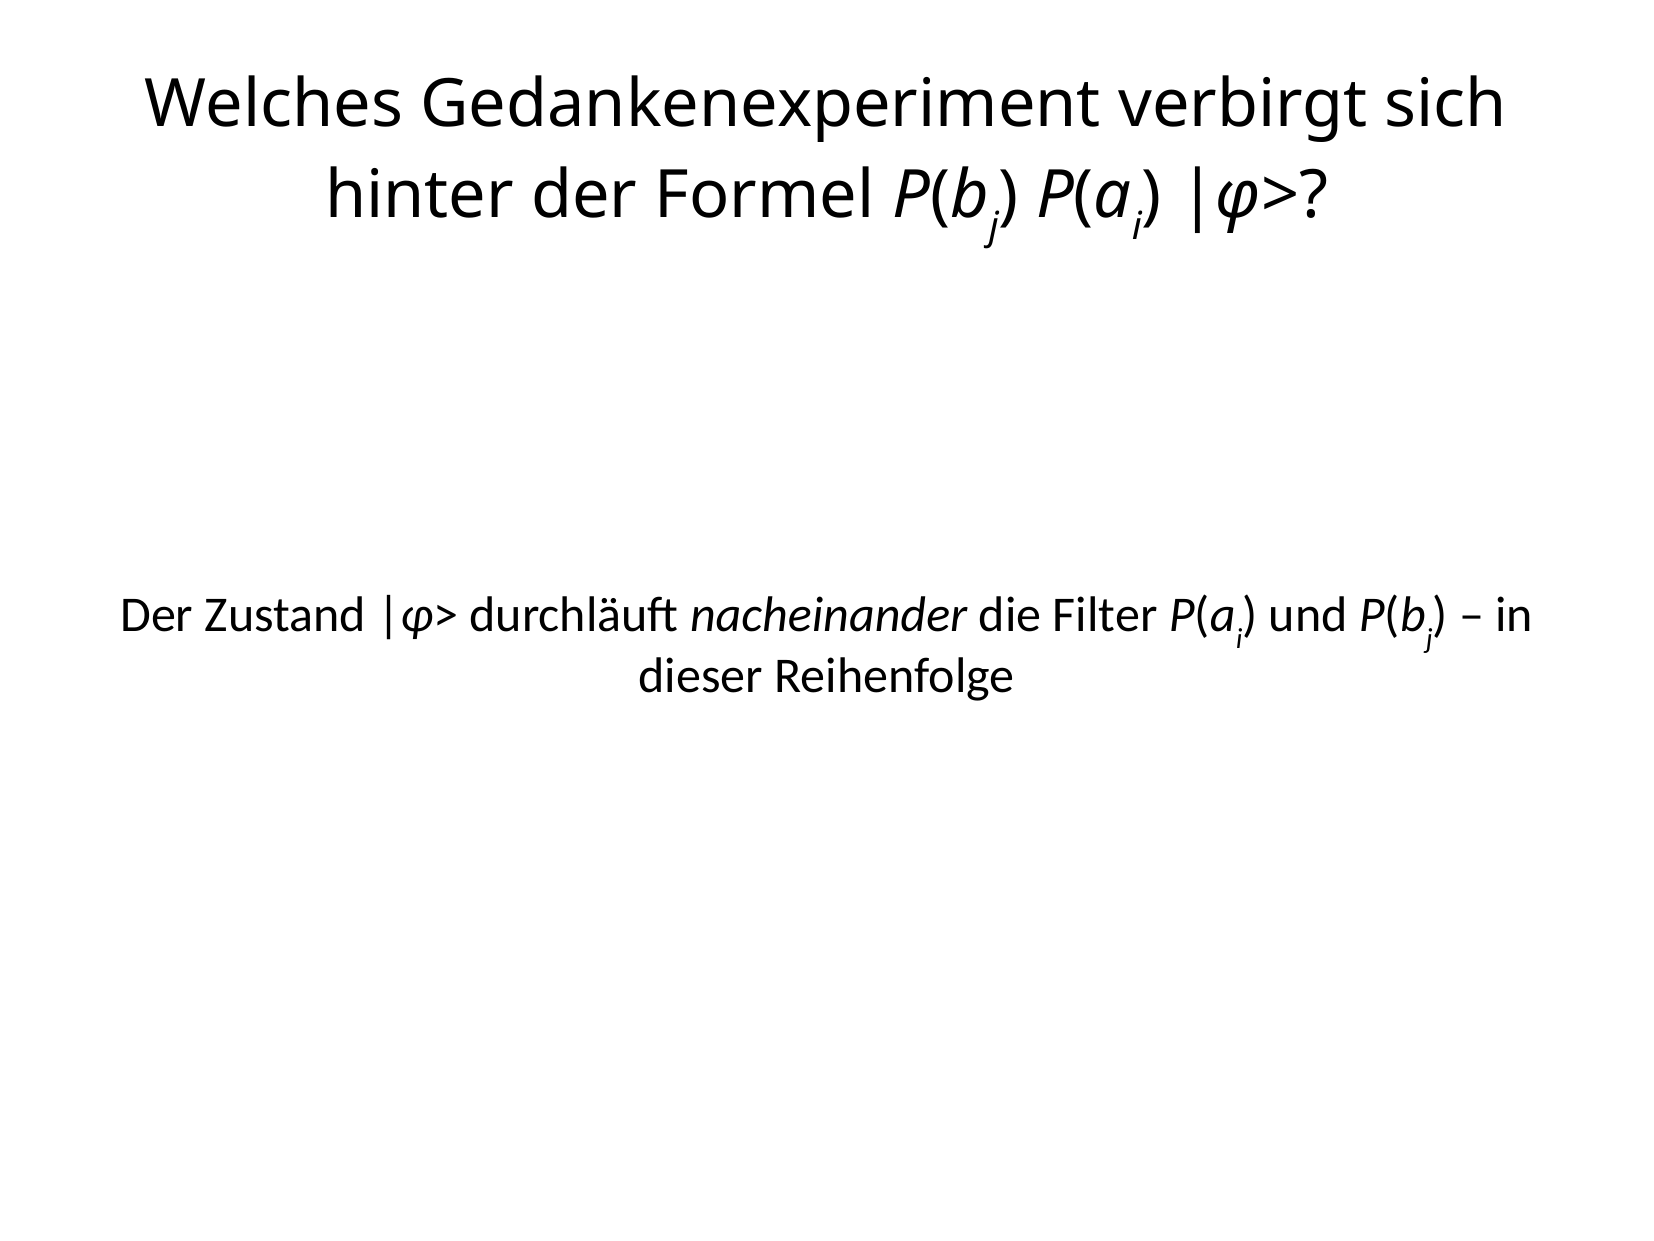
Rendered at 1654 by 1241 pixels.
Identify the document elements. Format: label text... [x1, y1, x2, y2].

subtitle Der Zustand |φ> durchläuft nacheinander die Filter P(ai) und P(bj) – in dieser Reihenfolge [82, 290, 1571, 1010]
title Welches Gedankenexperiment verbirgt sich hinter der Formel P(bj) P(ai) |φ>? [82, 49, 1571, 257]
